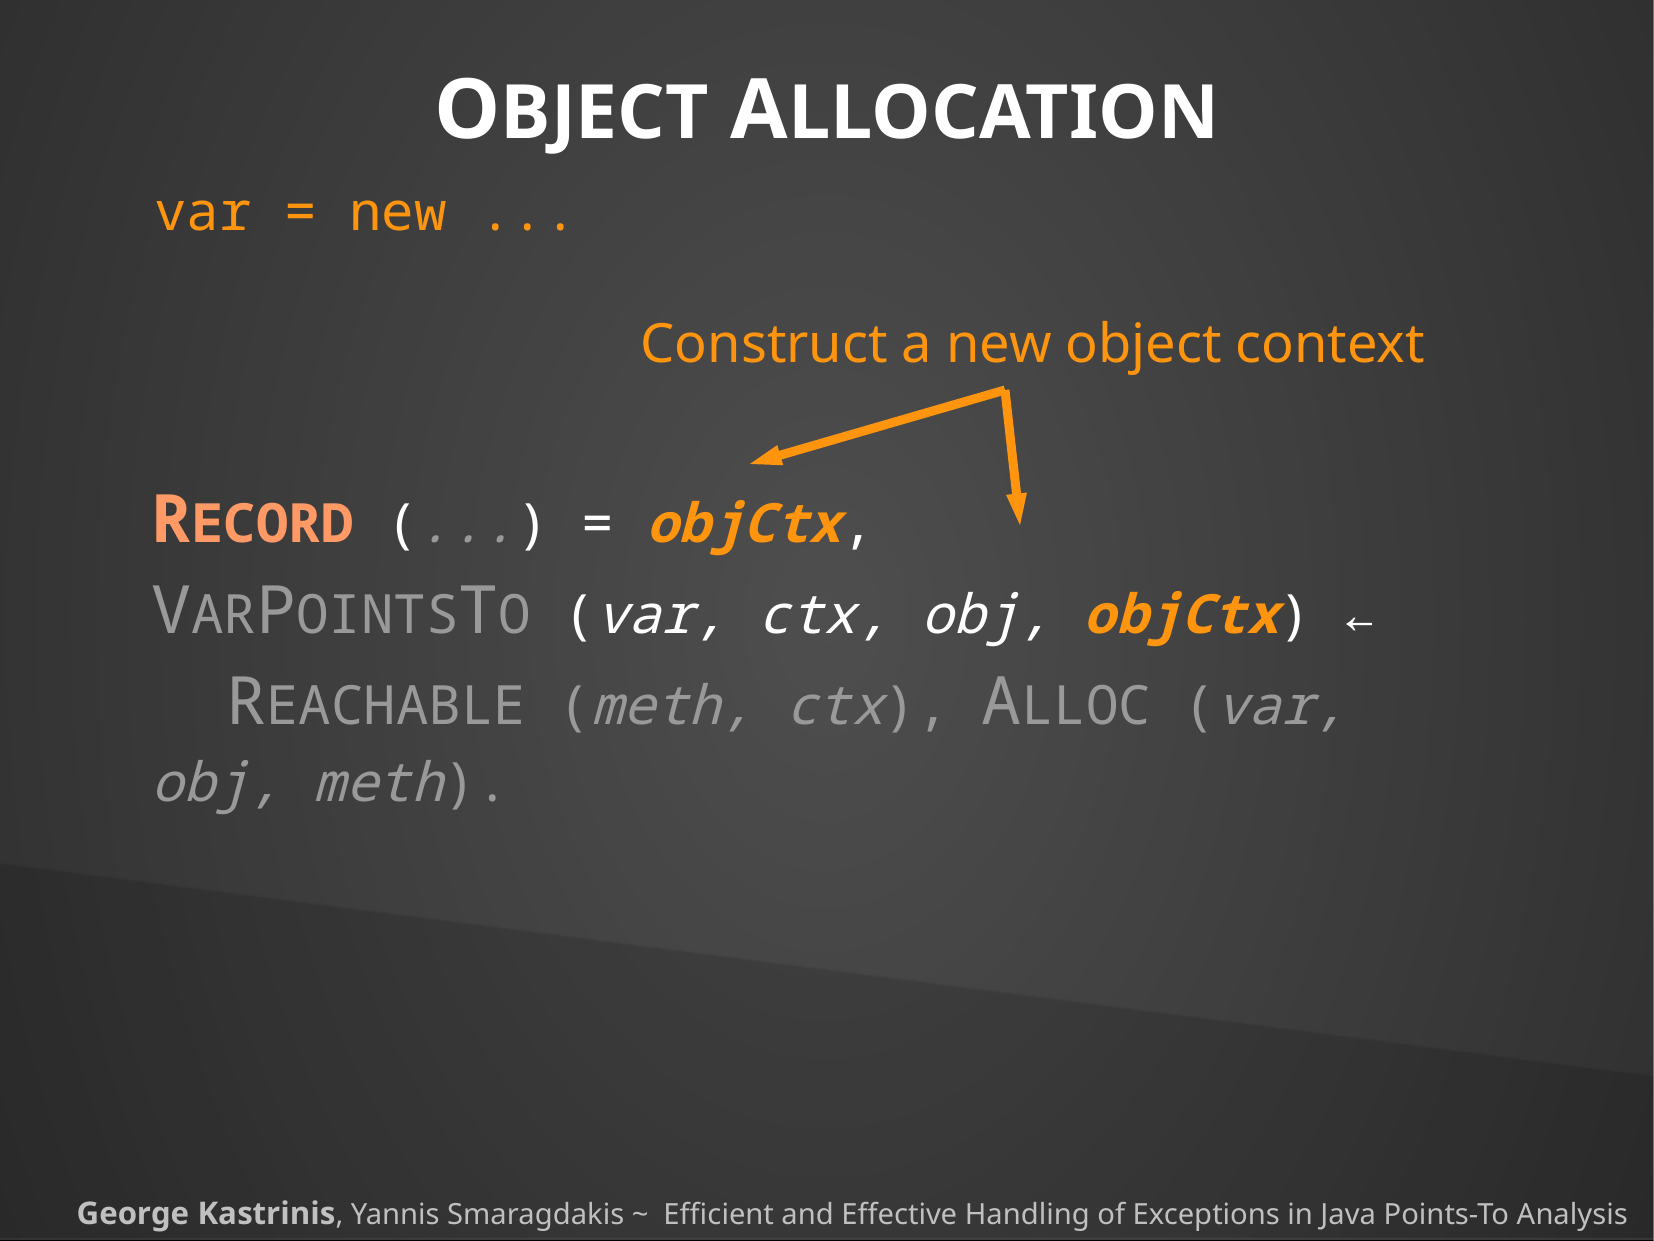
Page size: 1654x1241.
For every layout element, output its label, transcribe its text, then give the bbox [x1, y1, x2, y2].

text_box Construct a new object context [626, 296, 1423, 373]
text_box var = new ... [139, 165, 524, 235]
picture [0, 0, 1654, 1241]
text_box OBJECT ALLOCATION [403, 41, 1250, 151]
text_box RECORD (...) = objCtx, VARPOINTSTO (var, ctx, obj, objCtx) ← REACHABLE (meth, ctx), ALLOC (var, obj, meth). [136, 463, 1518, 679]
